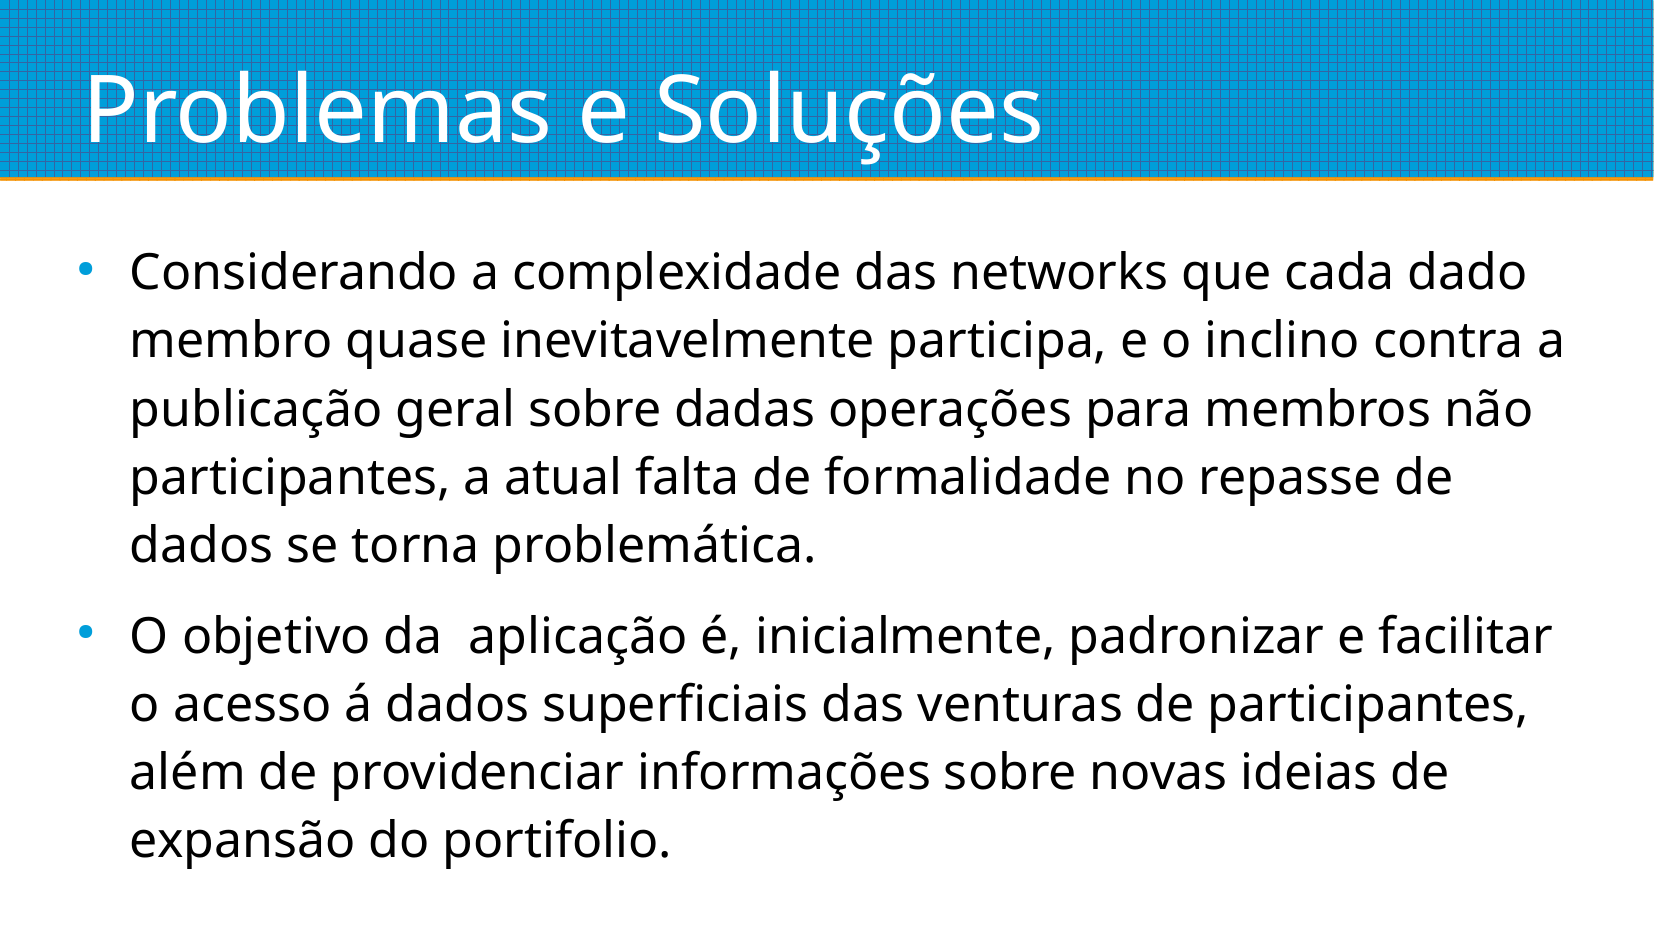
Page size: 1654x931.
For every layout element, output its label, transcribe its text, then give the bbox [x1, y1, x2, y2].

list Considerando a complexidade das networks que cada dado membro quase inevitavelmente participa, e o inclino contra a publicação geral sobre dadas operações para membros não participantes, a atual falta de formalidade no repasse de dados se torna problemática. O objetivo da aplicação é, inicialmente, padronizar e facilitar o acesso á dados superficiais das venturas de participantes, além de providenciar informações sobre novas ideias de expansão do portifolio. [59, 236, 1595, 886]
title Problemas e Soluções [82, 14, 1571, 171]
